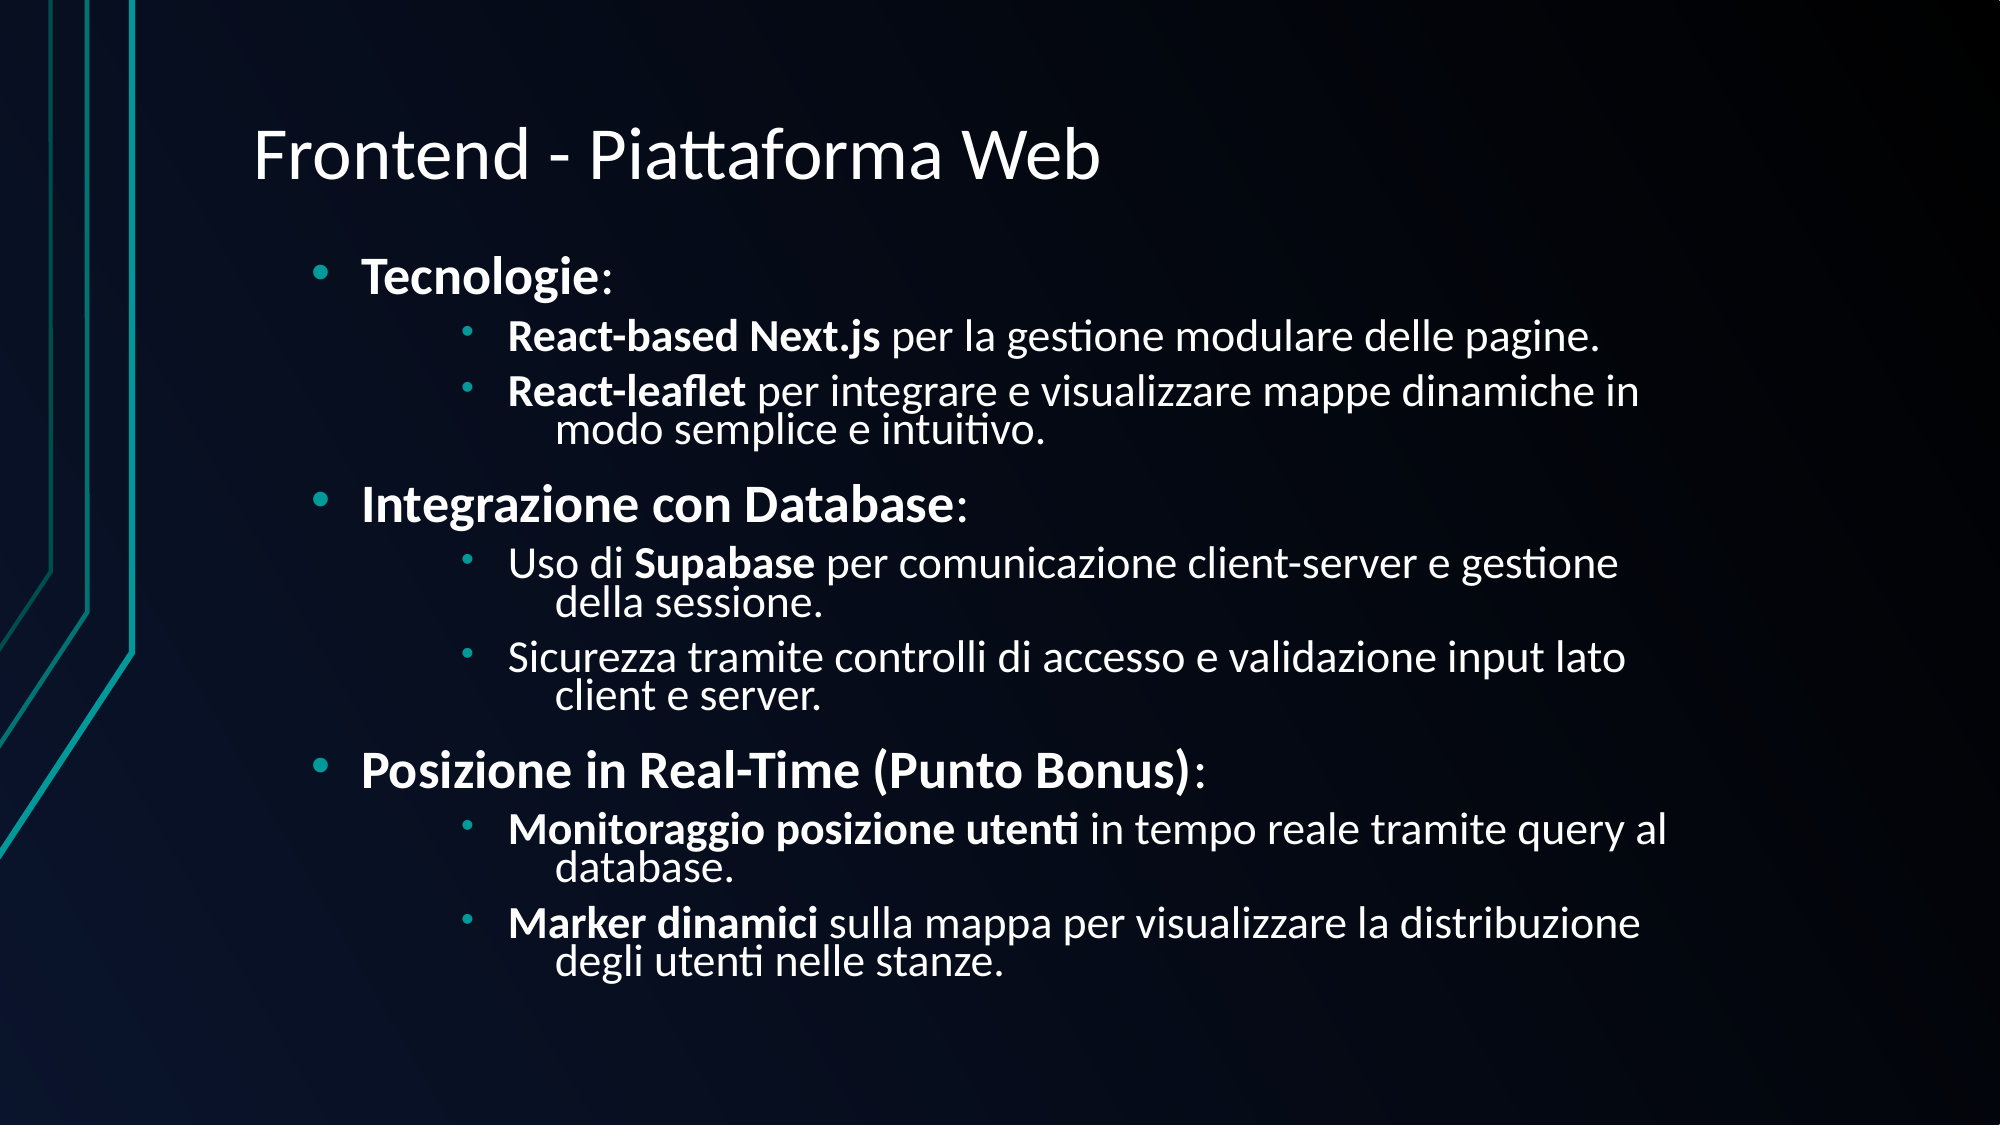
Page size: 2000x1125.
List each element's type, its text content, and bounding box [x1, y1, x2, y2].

list Tecnologie: React-based Next.js per la gestione modulare delle pagine. React-leaflet per integrare e visualizzare mappe dinamiche in modo semplice e intuitivo. Integrazione con Database: Uso di Supabase per comunicazione client-server e gestione della sessione. Sicurezza tramite controlli di accesso e validazione input lato client e server. Posizione in Real-Time (Punto Bonus): Monitoraggio posizione utenti in tempo reale tramite query al database. Marker dinamici sulla mappa per visualizzare la distribuzione degli utenti nelle stanze. [291, 295, 1709, 1028]
text_box Frontend - Piattaforma Web [238, 97, 1877, 295]
